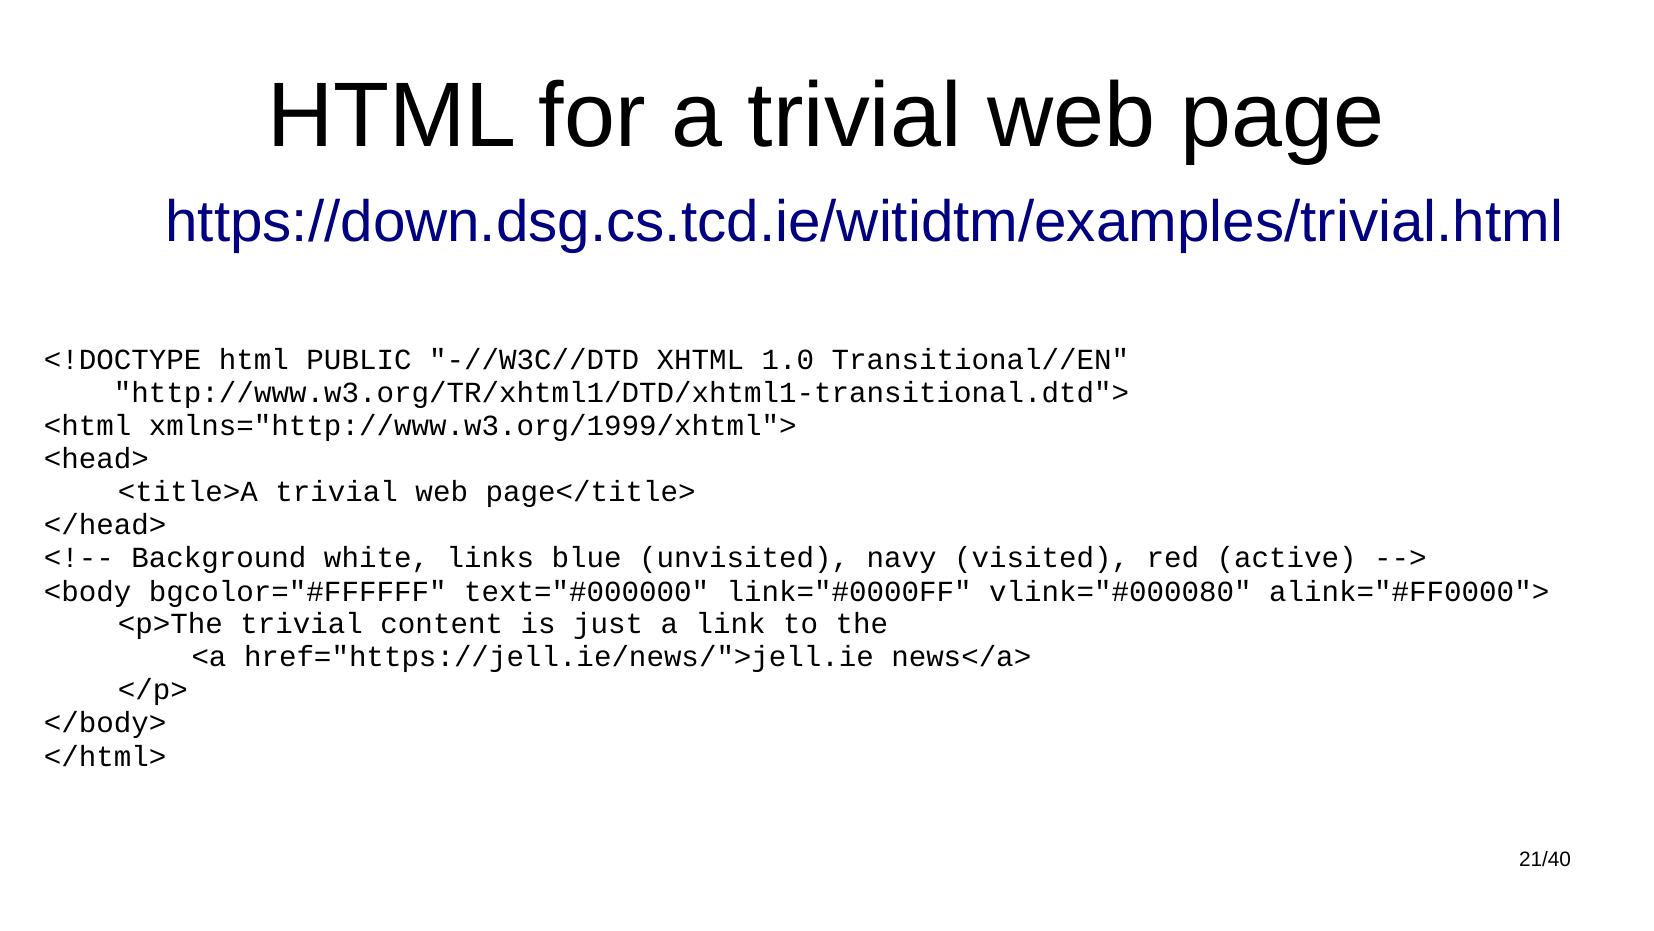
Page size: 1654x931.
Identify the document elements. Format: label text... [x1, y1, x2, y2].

list https://down.dsg.cs.tcd.ie/witidtm/examples/trivial.html [94, 181, 1583, 338]
title HTML for a trivial web page [82, 37, 1571, 193]
text_box <!DOCTYPE html PUBLIC "-//W3C//DTD XHTML 1.0 Transitional//EN" "http://www.w3.org/TR/xhtml1/DTD/xhtml1-transitional.dtd"> <html xmlns="http://www.w3.org/1999/xhtml"> <head> <title>A trivial web page</title> </head> <!-- Background white, links blue (unvisited), navy (visited), red (active) --> <body bgcolor="#FFFFFF" text="#000000" link="#0000FF" vlink="#000080" alink="#FF0000"> <p>The trivial content is just a link to the <a href="https://jell.ie/news/">jell.ie news</a> </p> </body> </html> [29, 338, 1619, 816]
